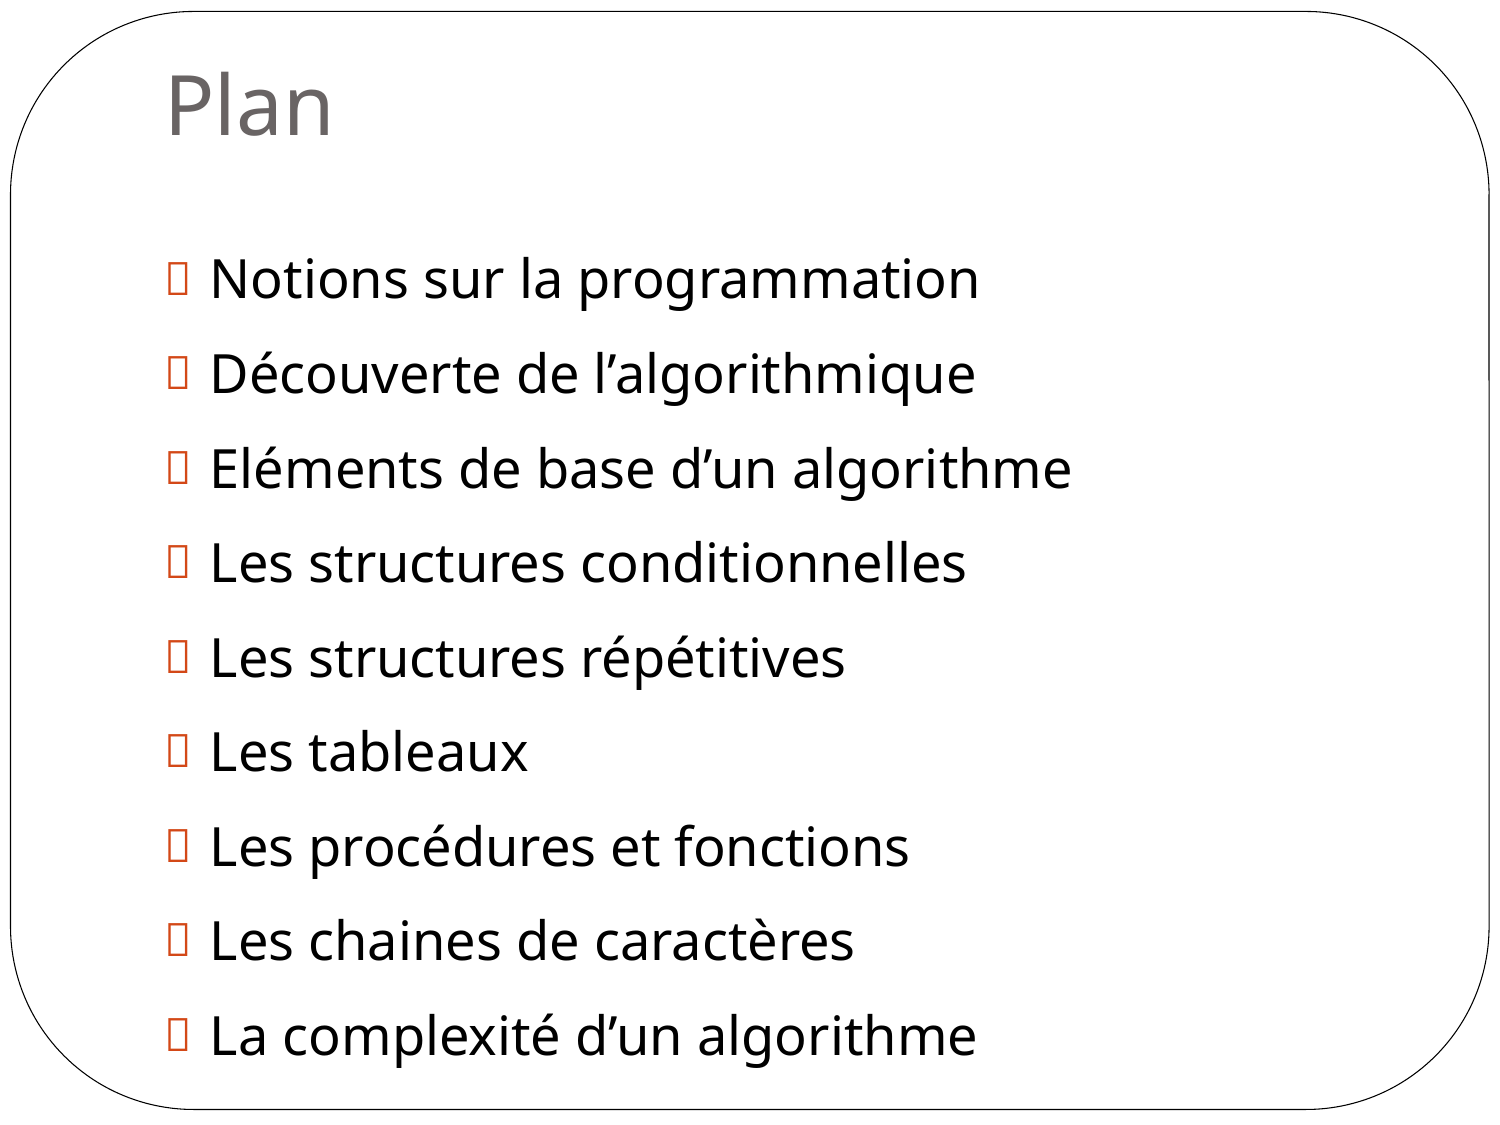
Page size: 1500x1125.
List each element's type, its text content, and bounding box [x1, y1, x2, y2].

list Notions sur la programmation Découverte de l’algorithmique Eléments de base d’un algorithme Les structures conditionnelles Les structures répétitives Les tableaux Les procédures et fonctions Les chaines de caractères La complexité d’un algorithme [150, 237, 1425, 988]
title Plan [150, 45, 1425, 233]
